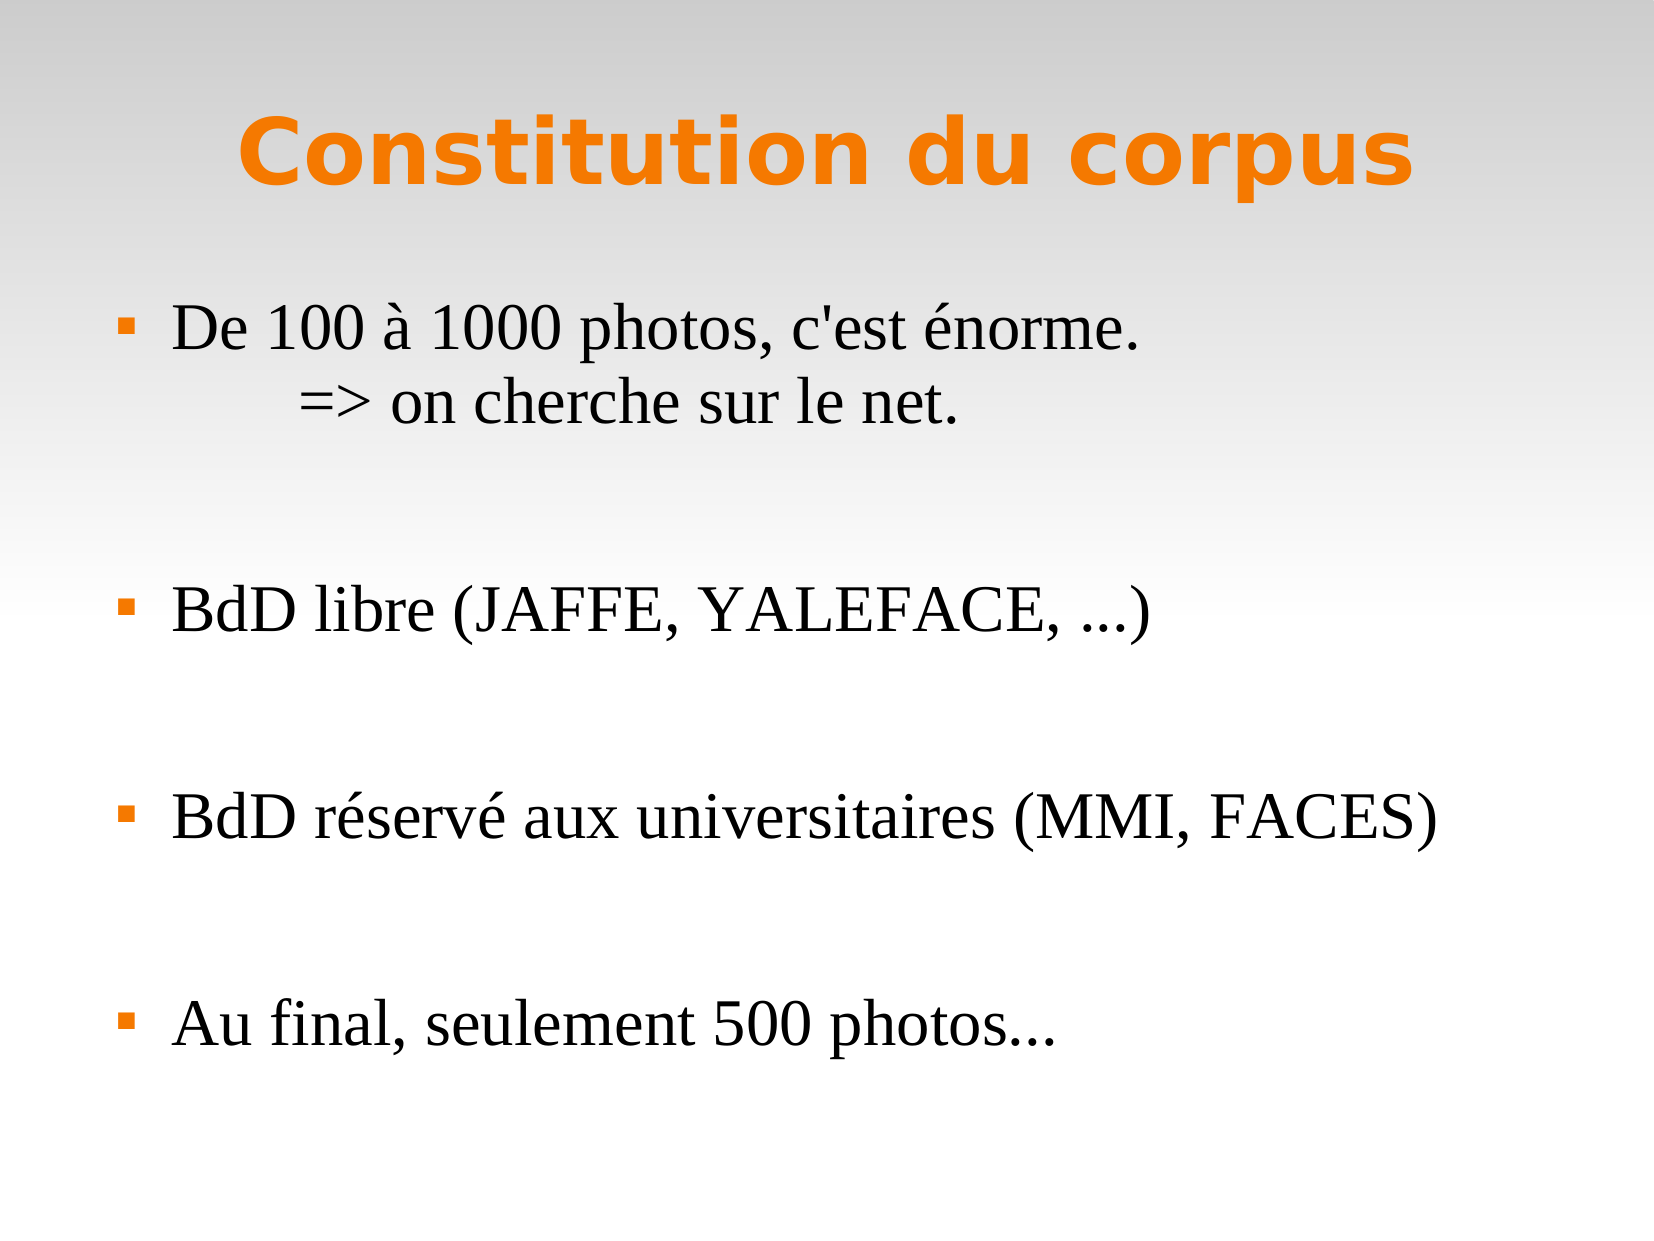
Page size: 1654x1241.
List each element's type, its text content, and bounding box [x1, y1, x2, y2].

list De 100 à 1000 photos, c'est énorme. => on cherche sur le net. BdD libre (JAFFE, YALEFACE, ...) BdD réservé aux universitaires (MMI, FACES) Au final, seulement 500 photos... [82, 290, 1571, 1225]
title Constitution du corpus [82, 49, 1571, 257]
